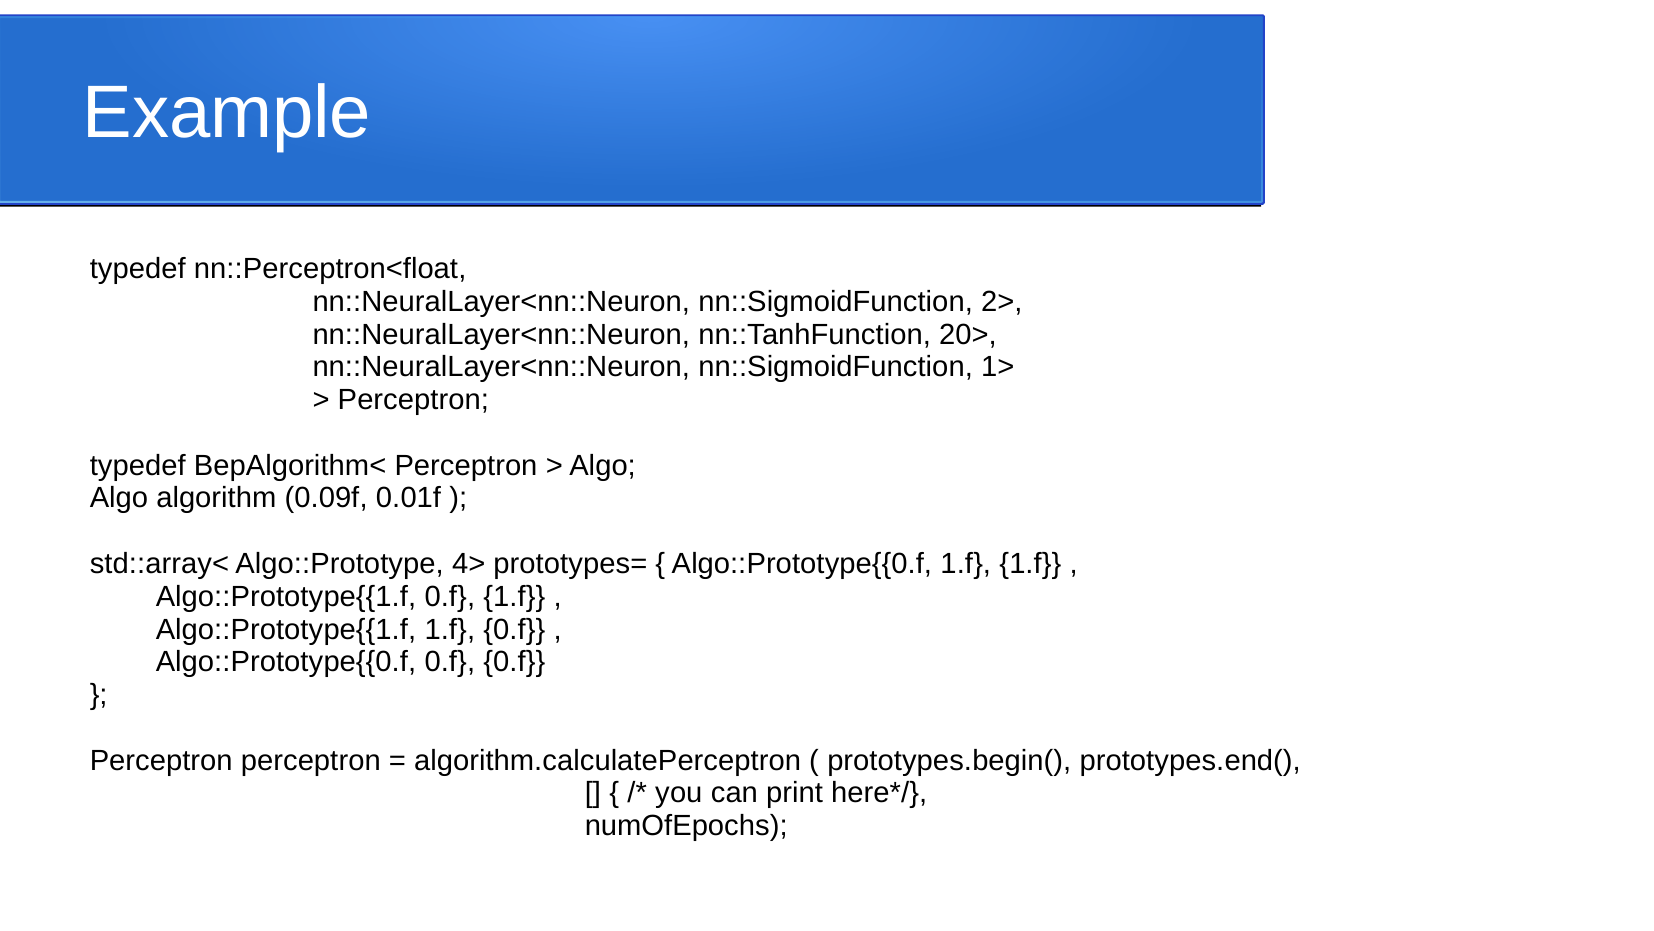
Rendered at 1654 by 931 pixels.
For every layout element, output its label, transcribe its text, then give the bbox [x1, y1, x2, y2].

title Example [82, 35, 1235, 189]
text_box typedef nn::Perceptron<float, nn::NeuralLayer<nn::Neuron, nn::SigmoidFunction, 2>, nn::NeuralLayer<nn::Neuron, nn::TanhFunction, 20>, nn::NeuralLayer<nn::Neuron, nn::SigmoidFunction, 1> > Perceptron; typedef BepAlgorithm< Perceptron > Algo; Algo algorithm (0.09f, 0.01f ); std::array< Algo::Prototype, 4> prototypes= { Algo::Prototype{{0.f, 1.f}, {1.f}} , Algo::Prototype{{1.f, 0.f}, {1.f}} , Algo::Prototype{{1.f, 1.f}, {0.f}} , Algo::Prototype{{0.f, 0.f}, {0.f}} }; Perceptron perceptron = algorithm.calculatePerceptron ( prototypes.begin(), prototypes.end(), [] { /* you can print here*/}, numOfEpochs); [75, 244, 1336, 916]
